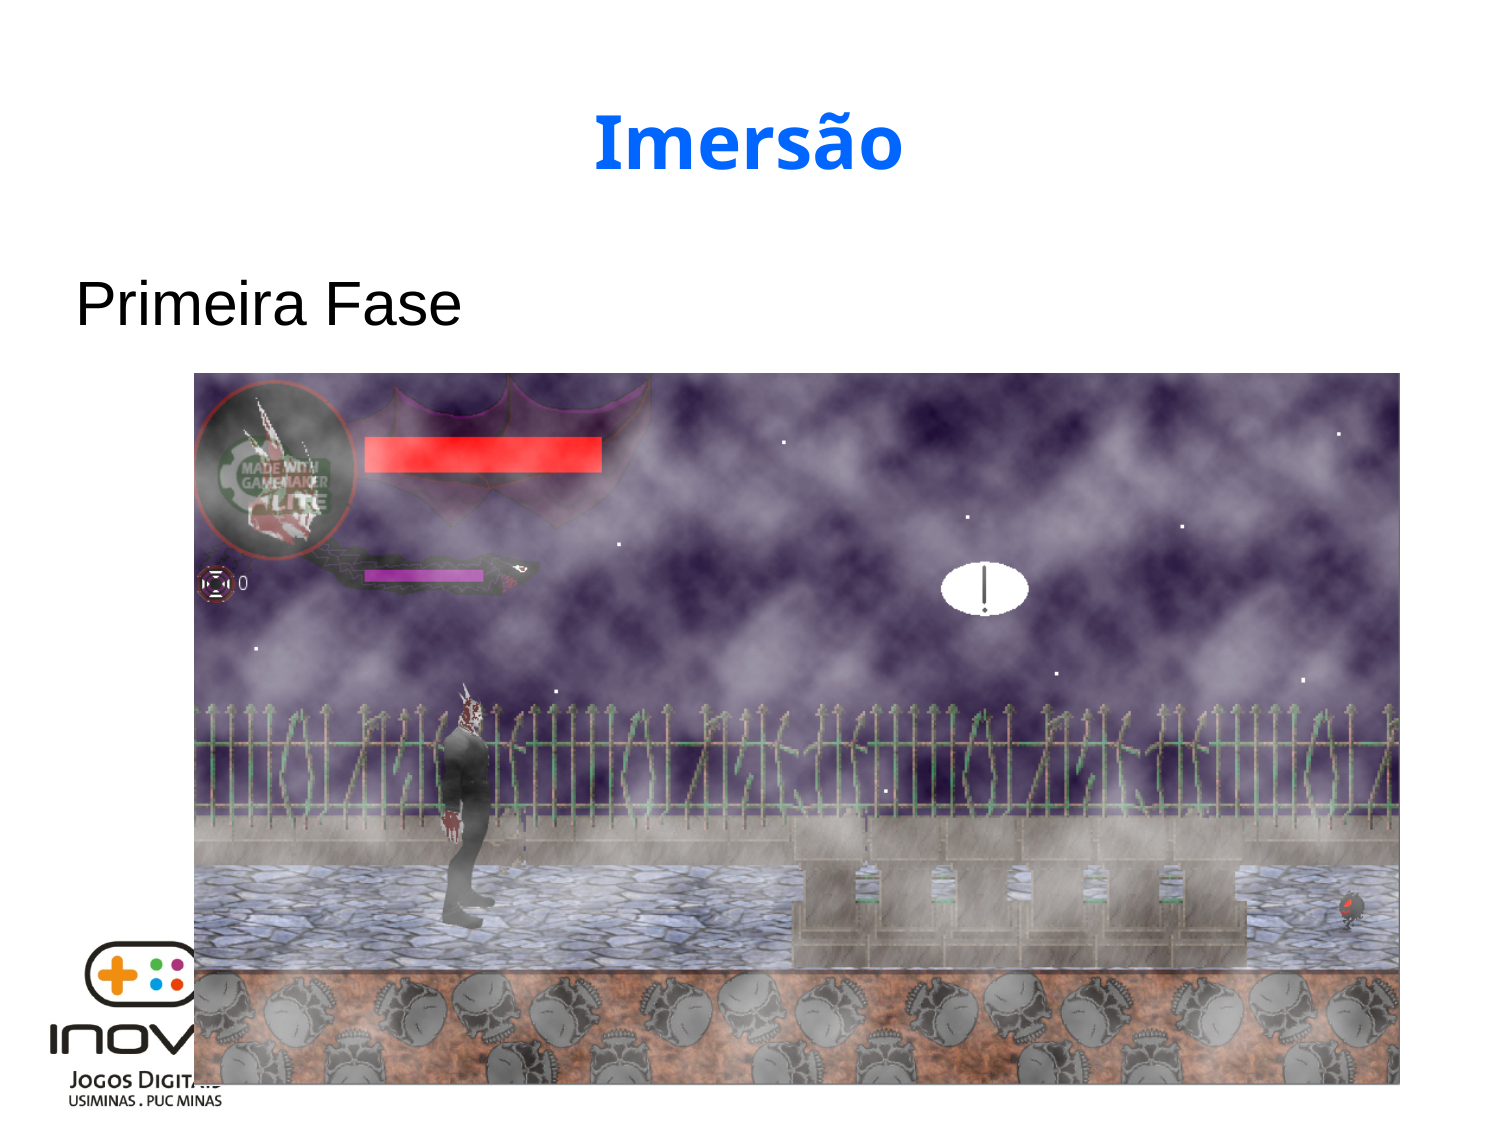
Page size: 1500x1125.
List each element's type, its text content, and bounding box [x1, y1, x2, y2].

title Imersão [75, 41, 1426, 237]
list Primeira Fase [75, 262, 1426, 1006]
picture [194, 373, 1400, 1086]
